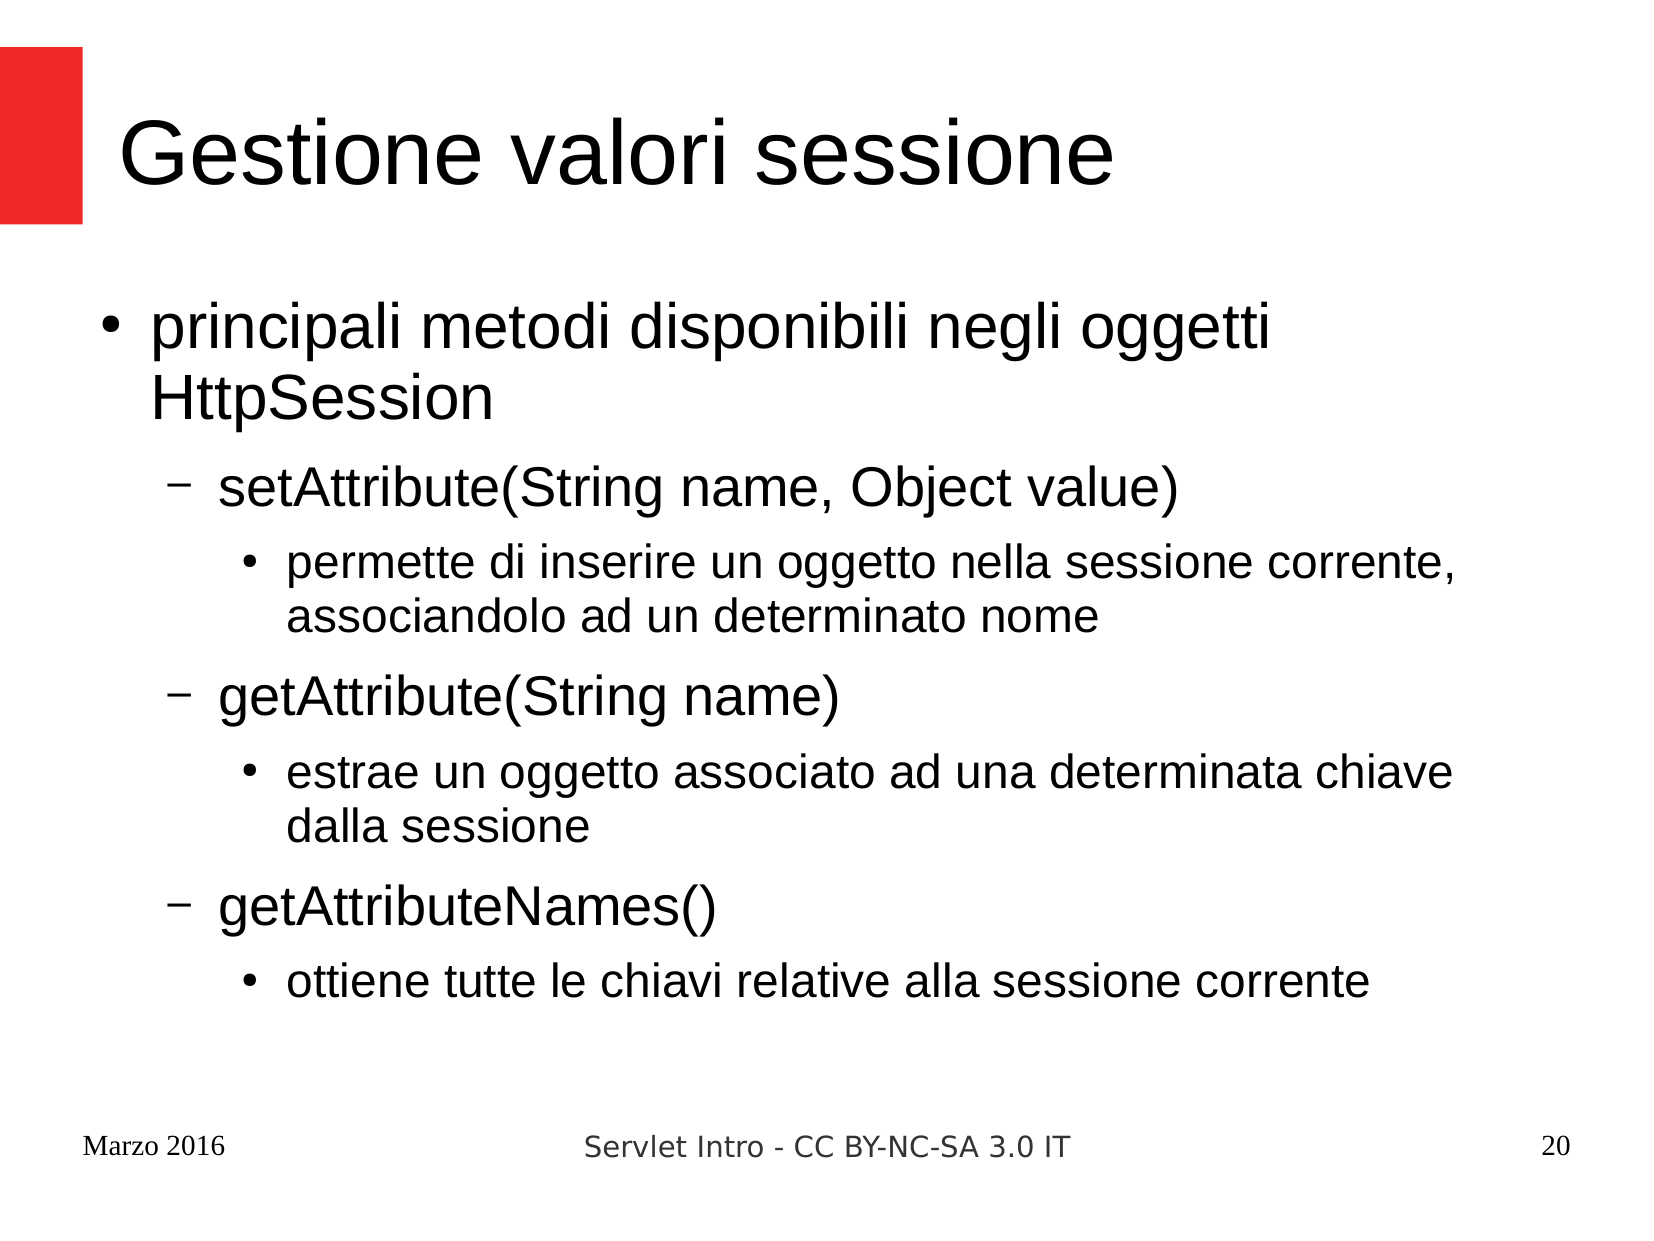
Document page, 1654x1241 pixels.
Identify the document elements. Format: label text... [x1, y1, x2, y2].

title Gestione valori sessione [118, 49, 1607, 257]
list principali metodi disponibili negli oggetti HttpSession setAttribute(String name, Object value) permette di inserire un oggetto nella sessione corrente, associandolo ad un determinato nome getAttribute(String name) estrae un oggetto associato ad una determinata chiave dalla sessione getAttributeNames() ottiene tutte le chiavi relative alla sessione corrente [82, 290, 1571, 1010]
